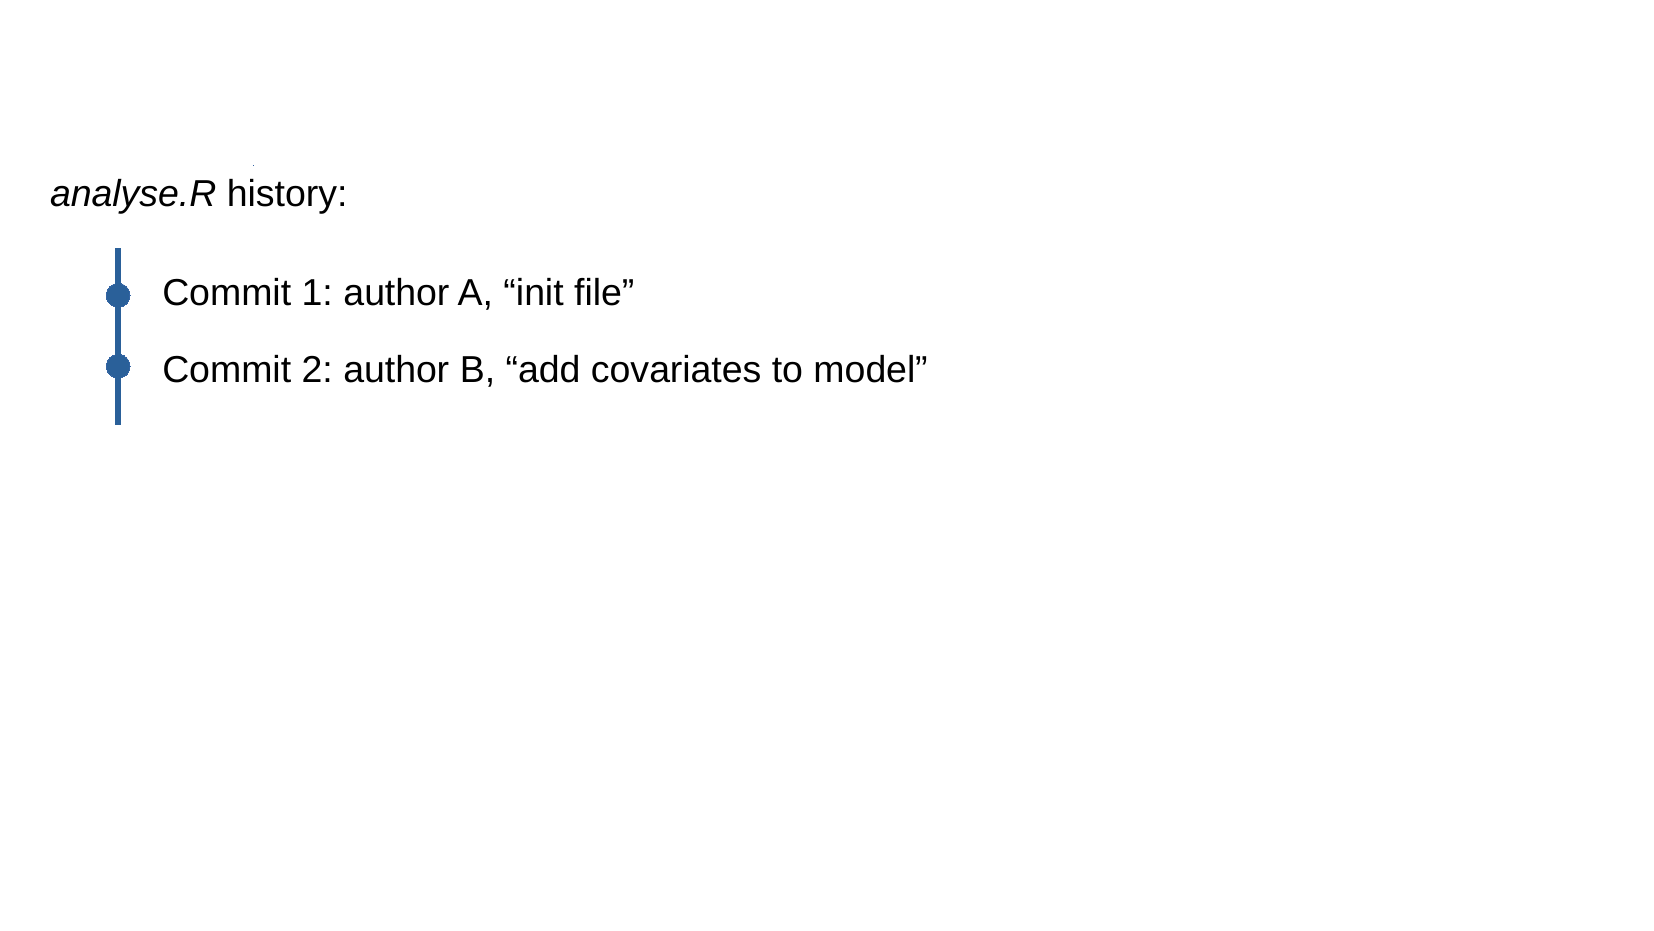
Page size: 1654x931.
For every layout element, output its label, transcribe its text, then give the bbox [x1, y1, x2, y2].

text_box [121, 354, 131, 378]
text_box Commit 2: author B, “add covariates to model” [147, 340, 944, 398]
text_box Commit 1: author A, “init file” [147, 264, 650, 321]
text_box [106, 354, 115, 378]
text_box analyse.R history: [35, 165, 473, 265]
text_box [121, 283, 131, 307]
text_box [106, 283, 115, 307]
